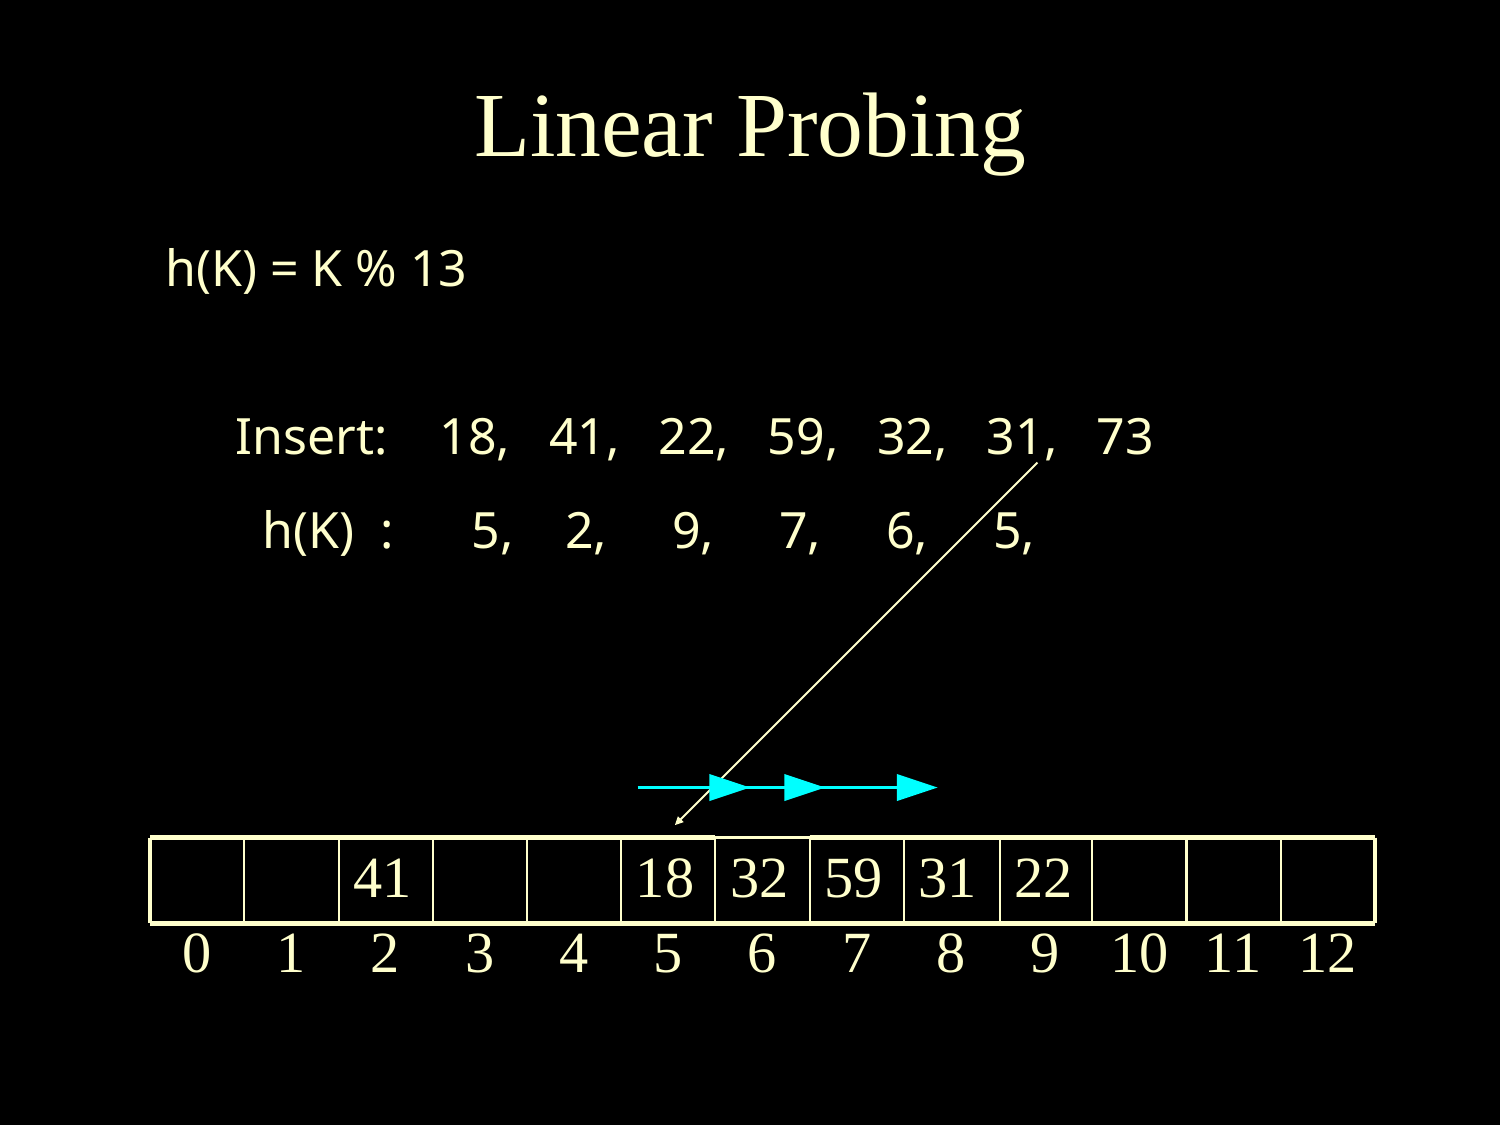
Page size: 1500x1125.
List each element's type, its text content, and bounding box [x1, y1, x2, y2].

text_box 1 [245, 912, 339, 998]
text_box Insert: 18, 41, 22, 59, 32, 31, 73 [220, 392, 1169, 477]
text_box 8 [904, 912, 998, 998]
text_box 22 [1001, 840, 1091, 912]
text_box 3 [433, 912, 527, 998]
text_box 31 [905, 840, 999, 912]
text_box h(K) : 5, 2, 9, 7, 6, 5, [247, 487, 1010, 572]
text_box 11 [1187, 912, 1281, 998]
text_box 18 [622, 840, 714, 912]
text_box 9 [998, 912, 1093, 998]
text_box h(K) = K % 13 [150, 224, 483, 309]
text_box 4 [527, 912, 622, 998]
text_box 12 [1281, 912, 1375, 998]
text_box 10 [1093, 912, 1187, 998]
text_box 7 [810, 912, 904, 998]
text_box 5 [622, 912, 716, 998]
text_box 59 [811, 840, 903, 912]
text_box h(K) : 5, 2, 9, 7, 6, 5, [931, 487, 1051, 572]
text_box 0 [150, 912, 245, 998]
text_box 32 [716, 839, 809, 912]
text_box 2 [339, 912, 433, 998]
text_box 41 [340, 840, 432, 912]
text_box 6 [716, 912, 810, 998]
title Linear Probing [22, 62, 1480, 188]
